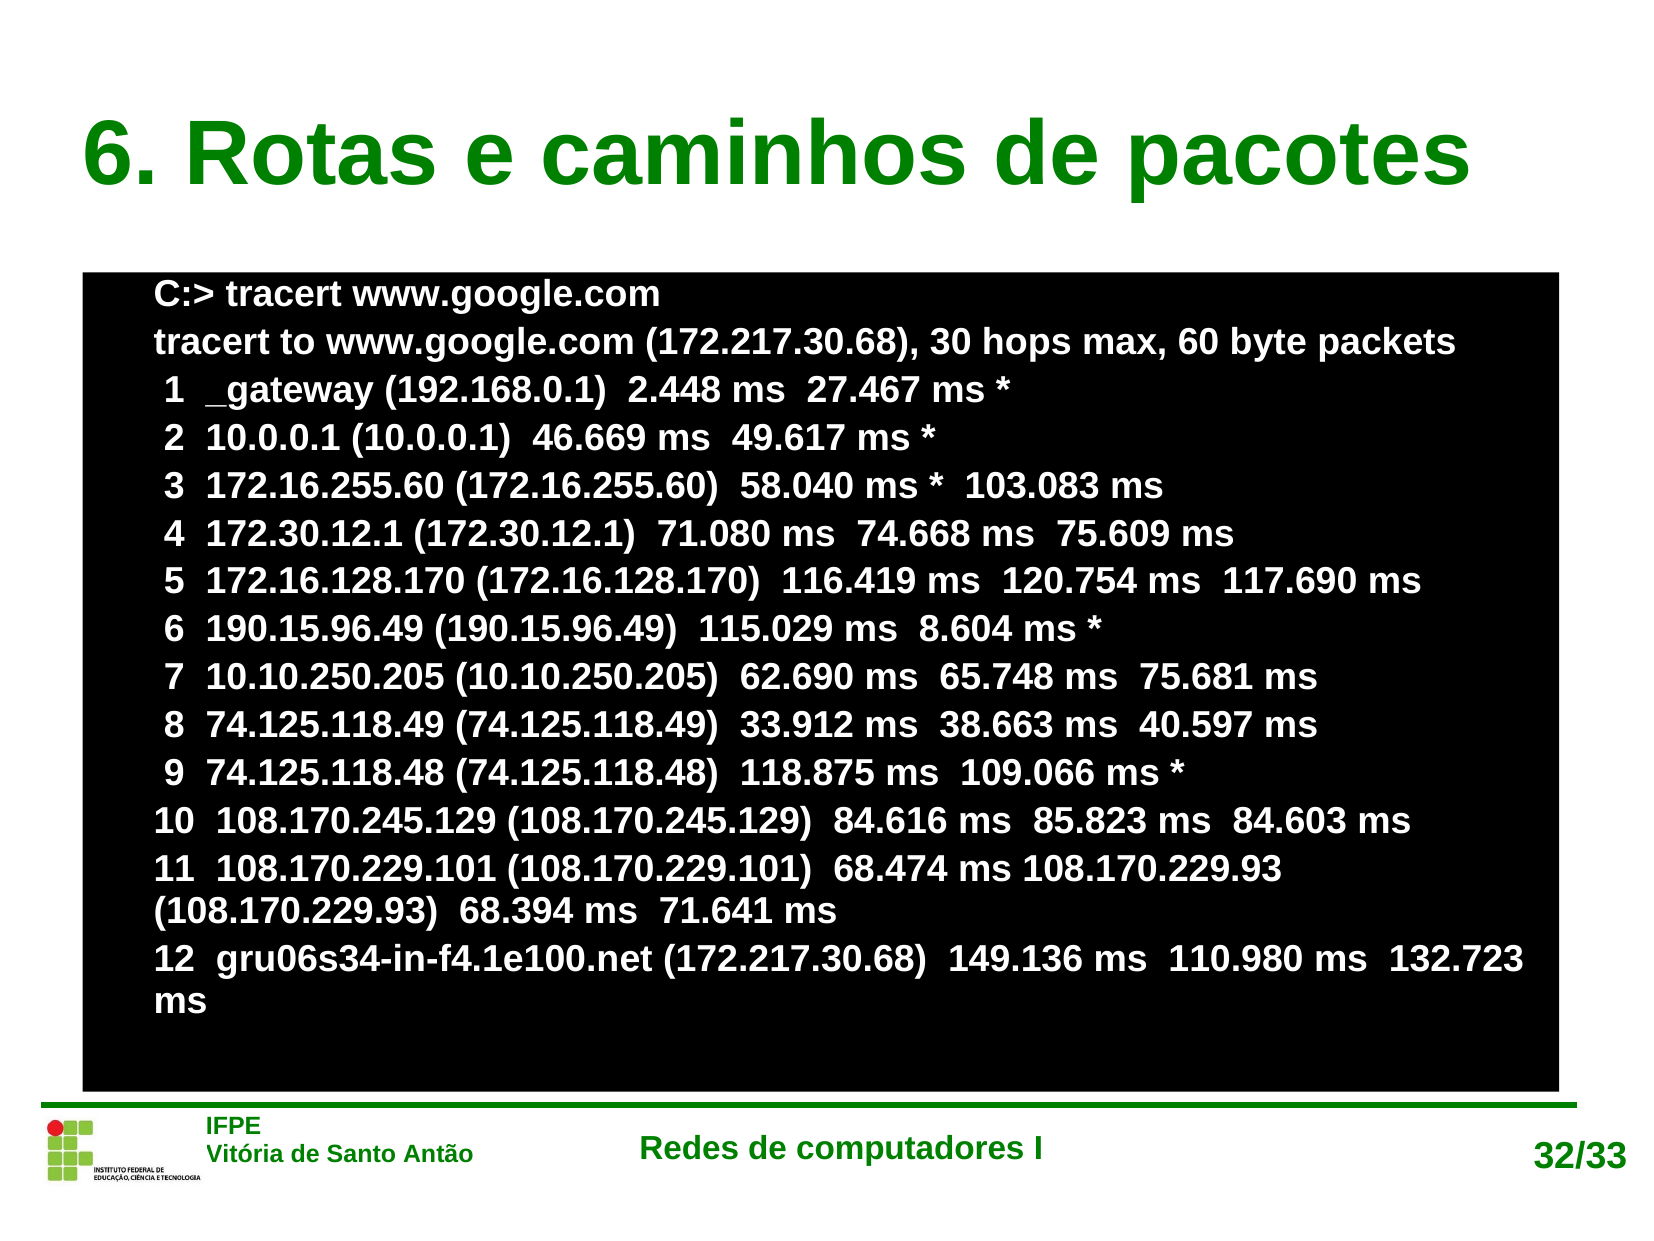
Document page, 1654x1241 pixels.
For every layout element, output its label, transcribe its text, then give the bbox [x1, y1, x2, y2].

title 6. Rotas e caminhos de pacotes [82, 49, 1571, 257]
picture [39, 1111, 207, 1191]
list C:> tracert www.google.com tracert to www.google.com (172.217.30.68), 30 hops max, 60 byte packets 1 _gateway (192.168.0.1) 2.448 ms 27.467 ms * 2 10.0.0.1 (10.0.0.1) 46.669 ms 49.617 ms * 3 172.16.255.60 (172.16.255.60) 58.040 ms * 103.083 ms 4 172.30.12.1 (172.30.12.1) 71.080 ms 74.668 ms 75.609 ms 5 172.16.128.170 (172.16.128.170) 116.419 ms 120.754 ms 117.690 ms 6 190.15.96.49 (190.15.96.49) 115.029 ms 8.604 ms * 7 10.10.250.205 (10.10.250.205) 62.690 ms 65.748 ms 75.681 ms 8 74.125.118.49 (74.125.118.49) 33.912 ms 38.663 ms 40.597 ms 9 74.125.118.48 (74.125.118.48) 118.875 ms 109.066 ms * 10 108.170.245.129 (108.170.245.129) 84.616 ms 85.823 ms 84.603 ms 11 108.170.229.101 (108.170.229.101) 68.474 ms 108.170.229.93 (108.170.229.93) 68.394 ms 71.641 ms 12 gru06s34-in-f4.1e100.net (172.217.30.68) 149.136 ms 110.980 ms 132.723 ms [82, 272, 1560, 1092]
